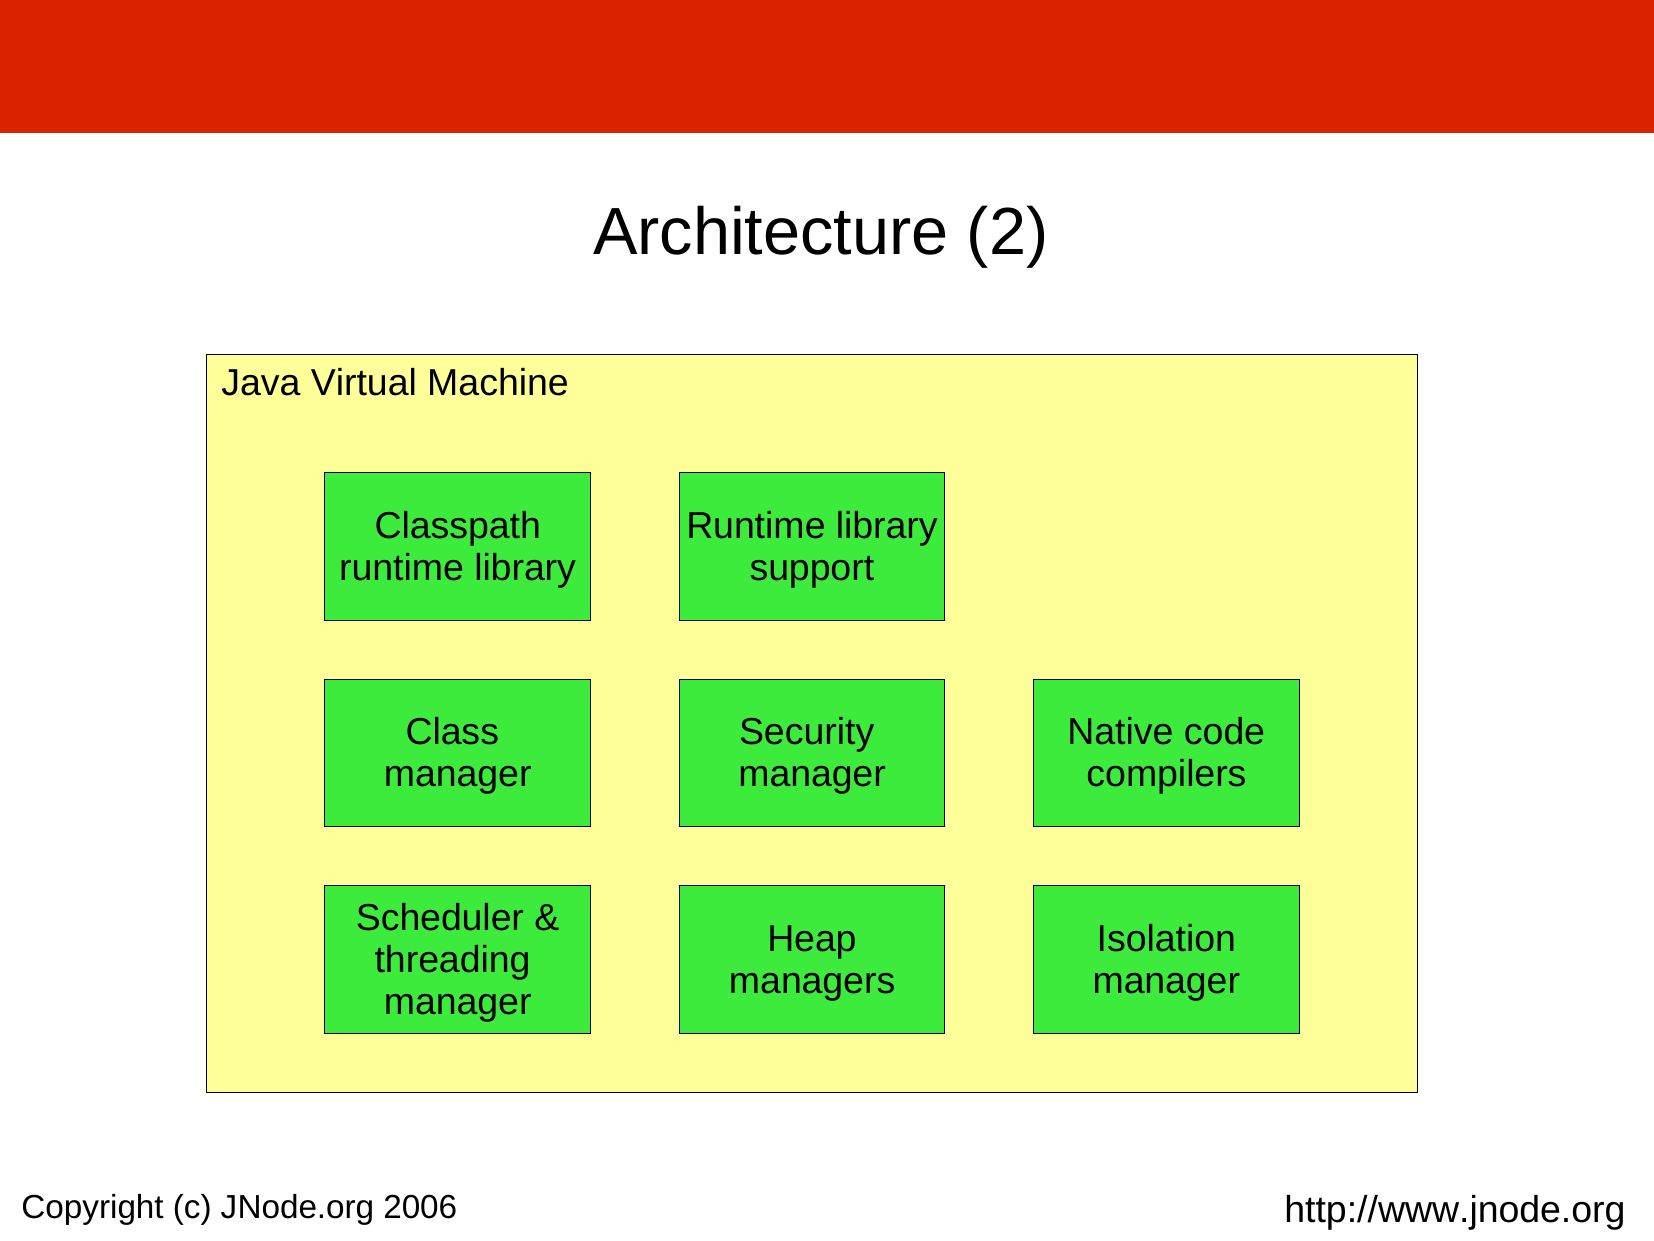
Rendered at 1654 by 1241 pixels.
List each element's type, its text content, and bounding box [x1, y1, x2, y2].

text_box Isolation manager [1033, 885, 1300, 1034]
text_box Classpath runtime library [324, 472, 591, 621]
text_box Runtime library support [679, 472, 945, 621]
title Architecture (2) [76, 0, 1565, 586]
text_box Java Virtual Machine [206, 354, 1418, 1093]
text_box Security manager [679, 679, 945, 827]
text_box Native code compilers [1033, 679, 1300, 827]
text_box Heap managers [679, 885, 945, 1034]
text_box Scheduler & threading manager [324, 885, 591, 1034]
text_box Class manager [324, 679, 591, 827]
